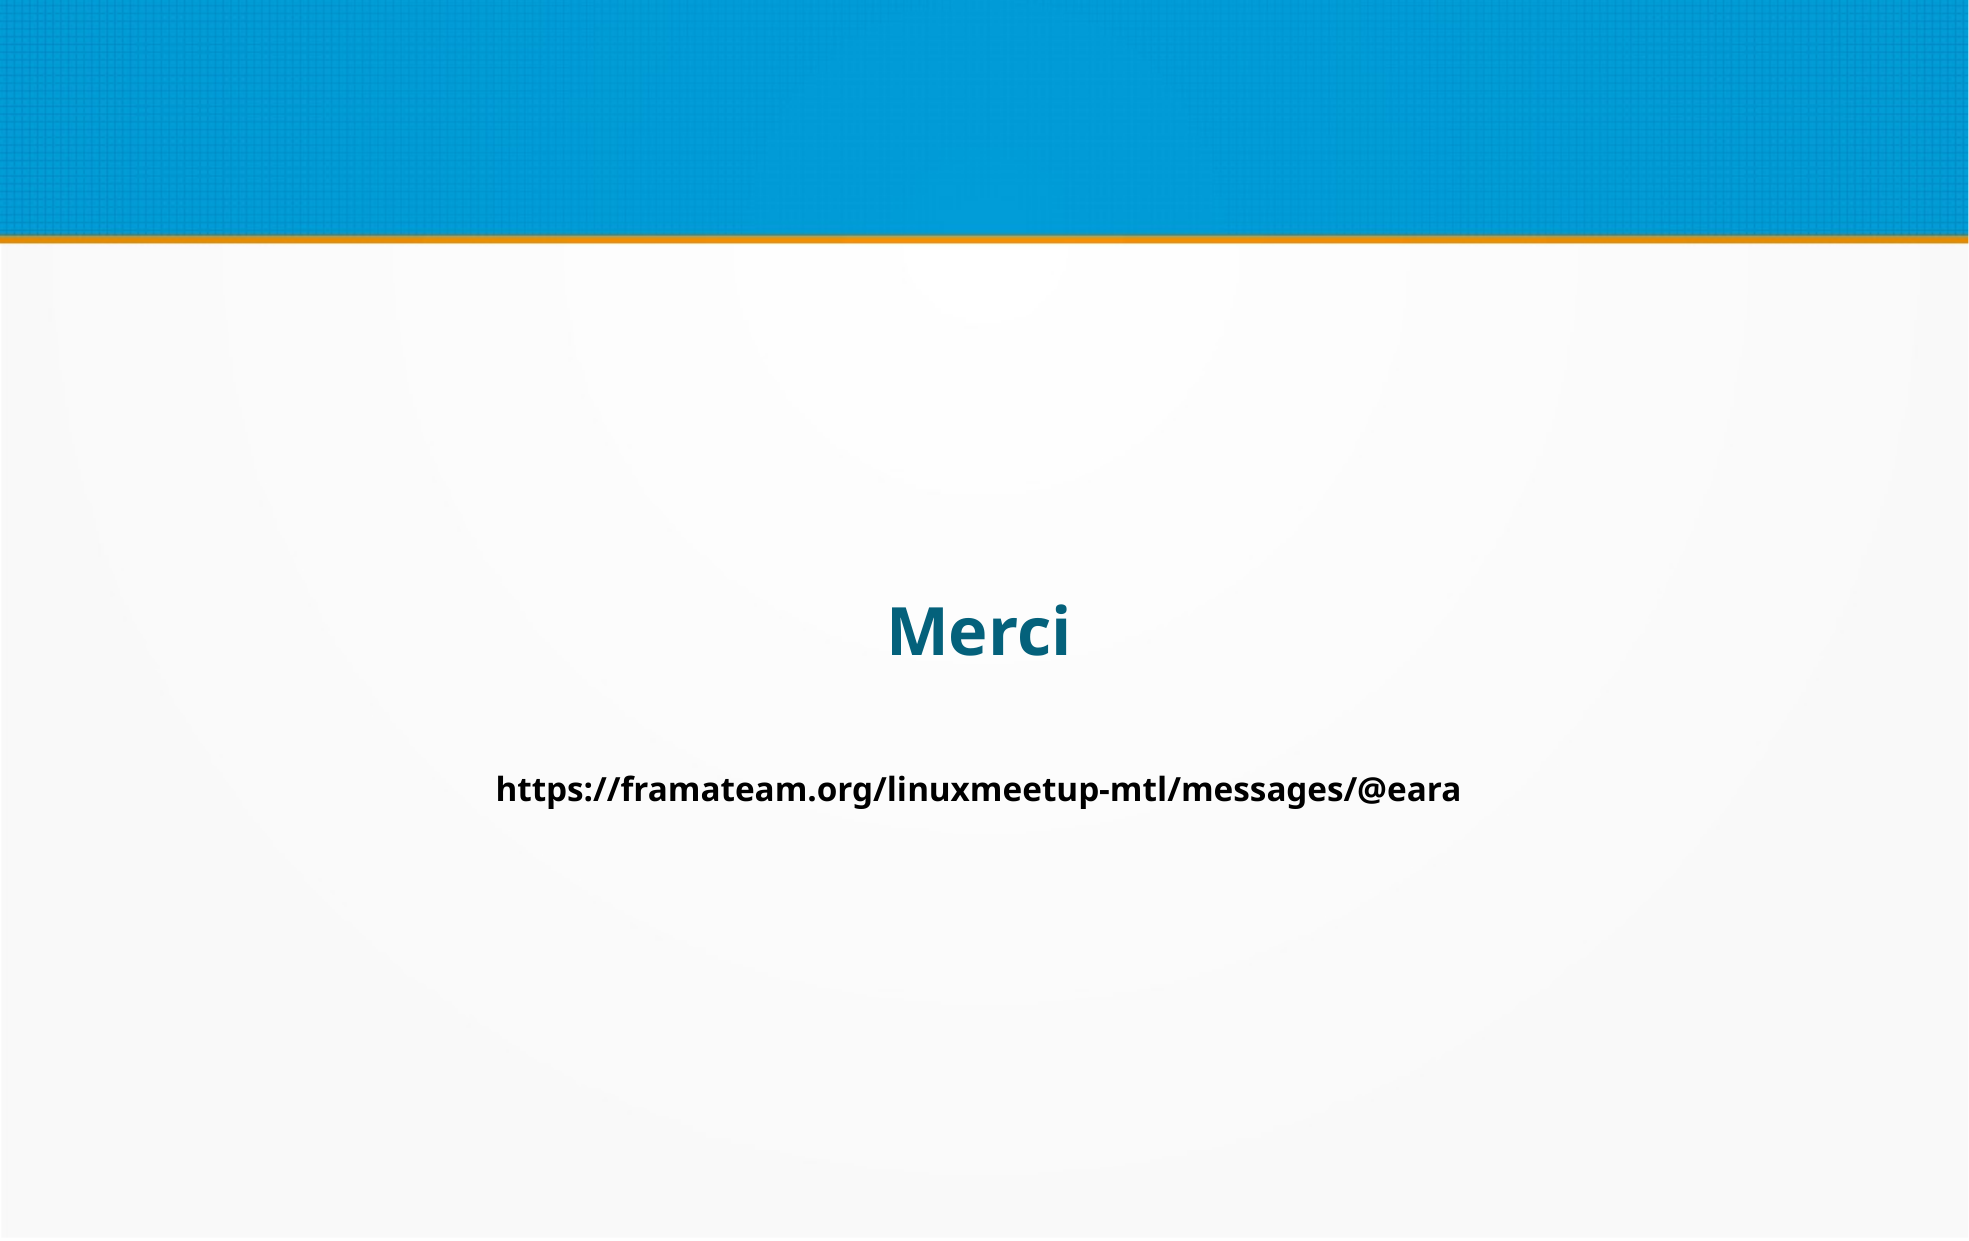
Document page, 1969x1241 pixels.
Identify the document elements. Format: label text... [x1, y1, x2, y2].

subtitle Merci https://framateam.org/linuxmeetup-mtl/messages/@eara [98, 315, 1861, 1081]
picture [0, 233, 1969, 1241]
